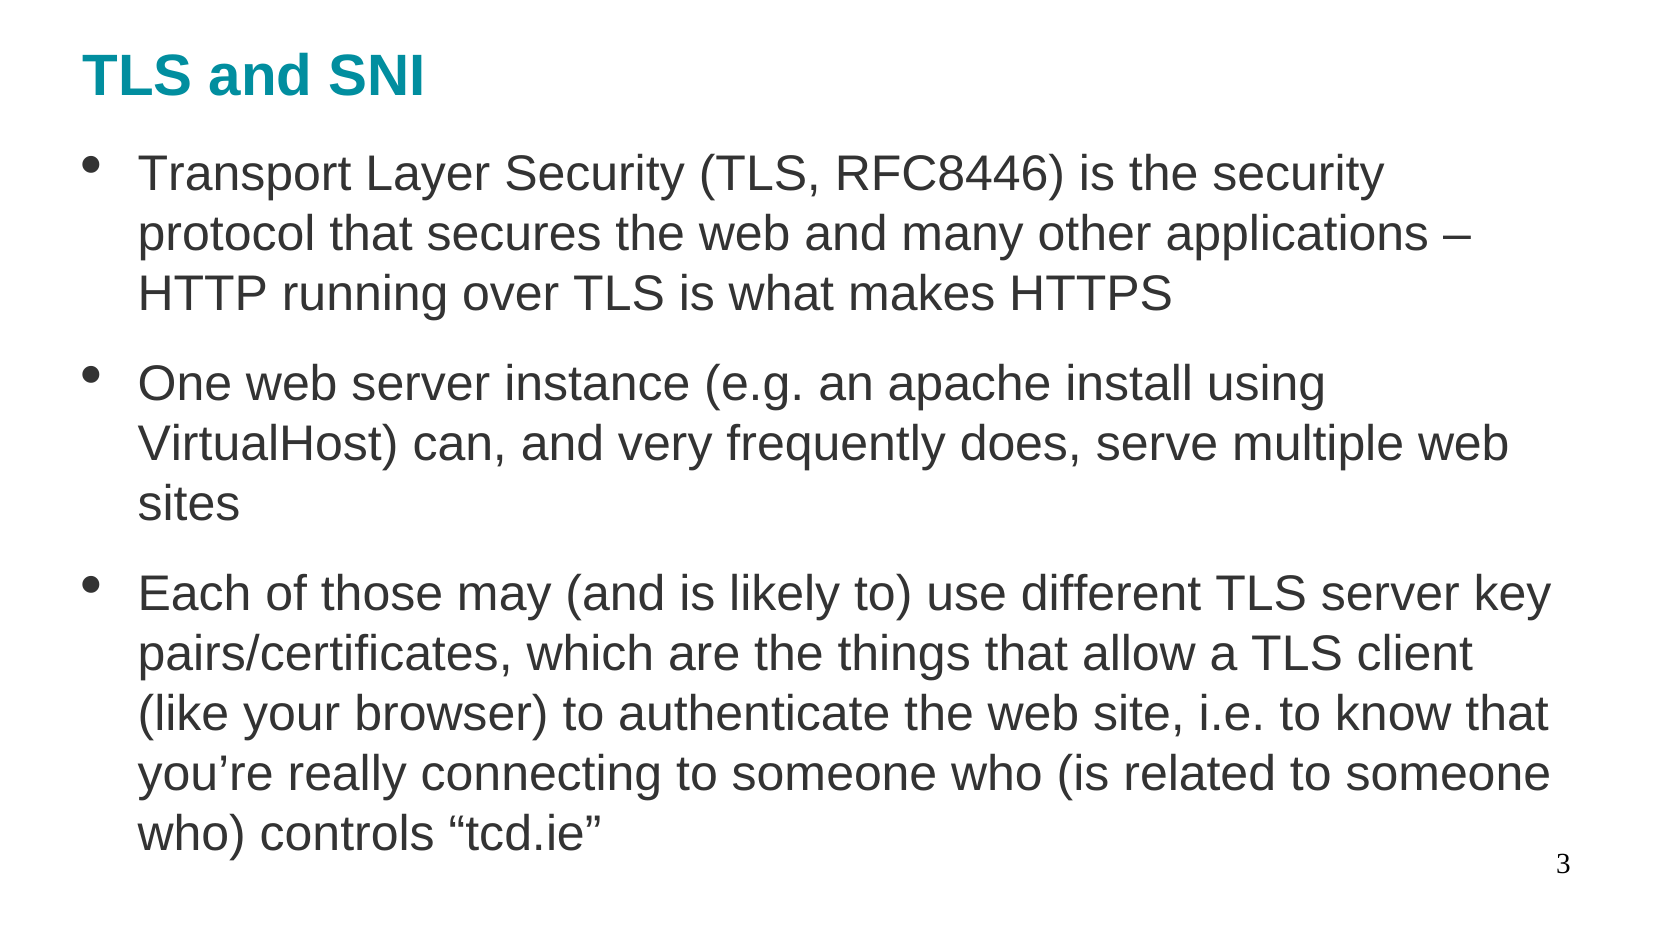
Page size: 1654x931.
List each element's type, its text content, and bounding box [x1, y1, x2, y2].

text_box TLS and SNI [82, 36, 1571, 140]
text_box Transport Layer Security (TLS, RFC8446) is the security protocol that secures the web and many other applications – HTTP running over TLS is what makes HTTPS One web server instance (e.g. an apache install using VirtualHost) can, and very frequently does, serve multiple web sites Each of those may (and is likely to) use different TLS server key pairs/certificates, which are the things that allow a TLS client (like your browser) to authenticate the web site, i.e. to know that you’re really connecting to someone who (is related to someone who) controls “tcd.ie” [82, 140, 1571, 681]
